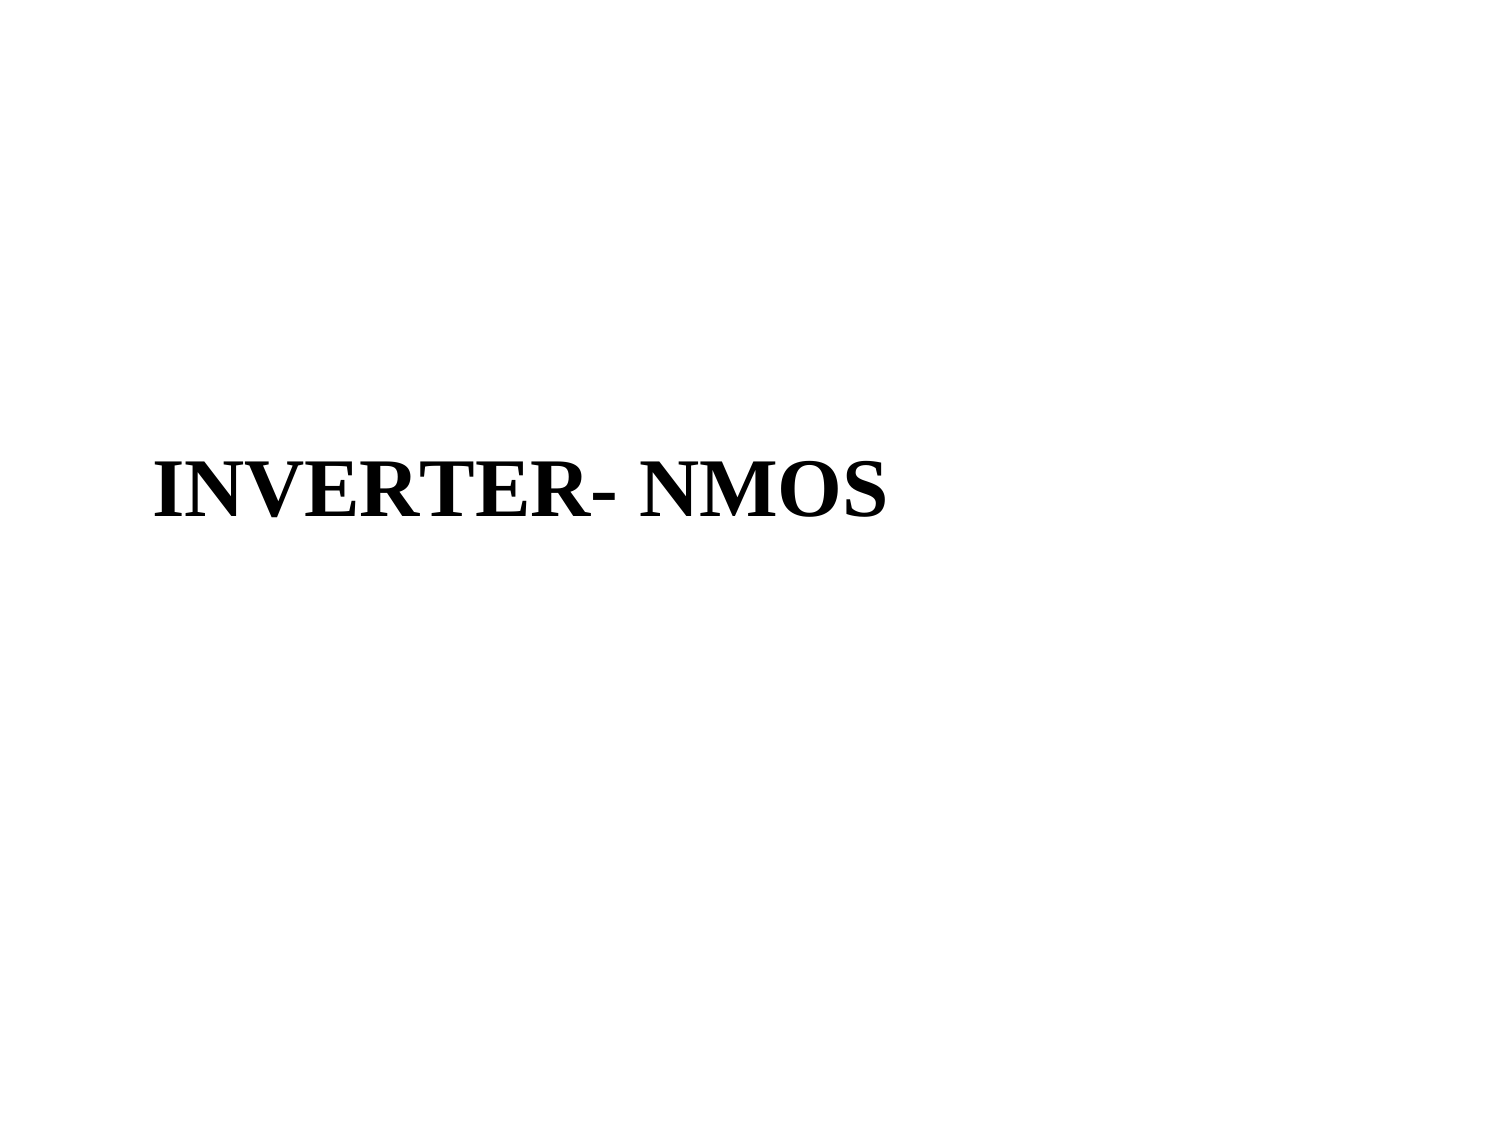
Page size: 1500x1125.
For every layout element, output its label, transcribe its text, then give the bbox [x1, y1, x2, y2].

text_box INVERTER- NMOS [137, 425, 1326, 541]
